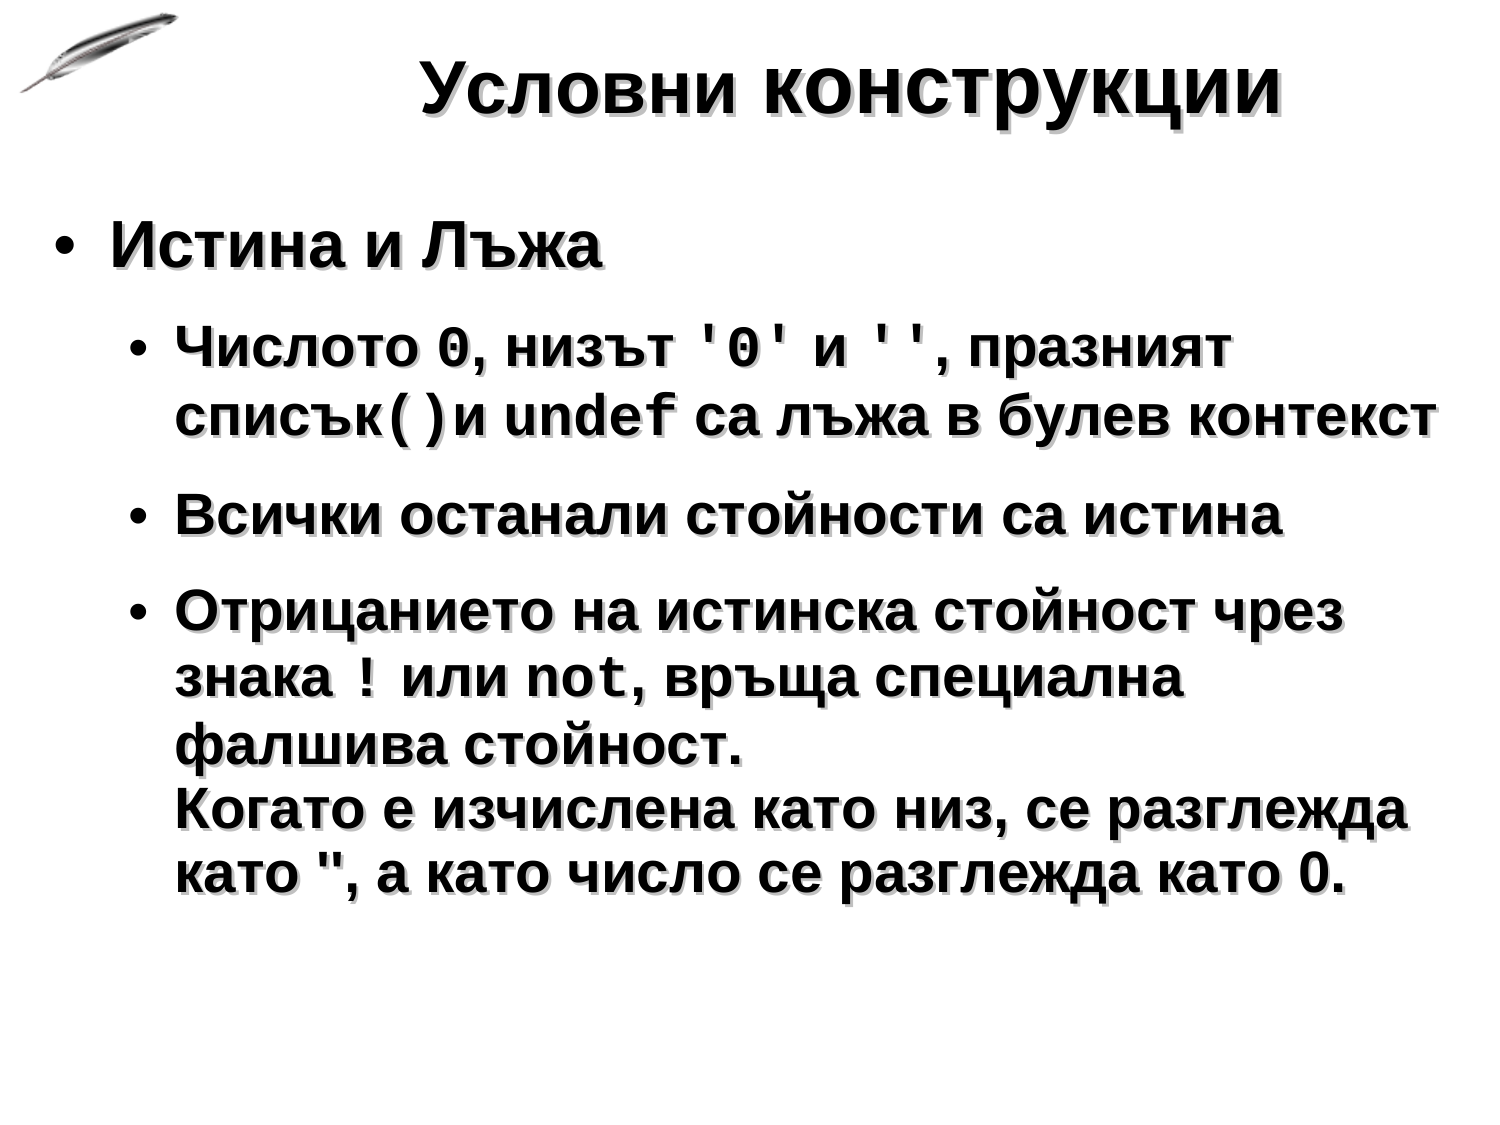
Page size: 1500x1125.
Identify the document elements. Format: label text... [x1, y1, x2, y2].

title Условни конструкции [419, 0, 1459, 179]
list Истина и Лъжа Числото 0, низът '0' и '', празният списък()и undef са лъжа в булев контекст Всички останали стойности са истина Отрицанието на истинска стойност чрез знака ! или not, връща специална фалшива стойност. Когато е изчислена като низ, се разглежда като '', а като число се разглежда като 0. [53, 207, 1447, 1084]
picture [16, 11, 184, 95]
